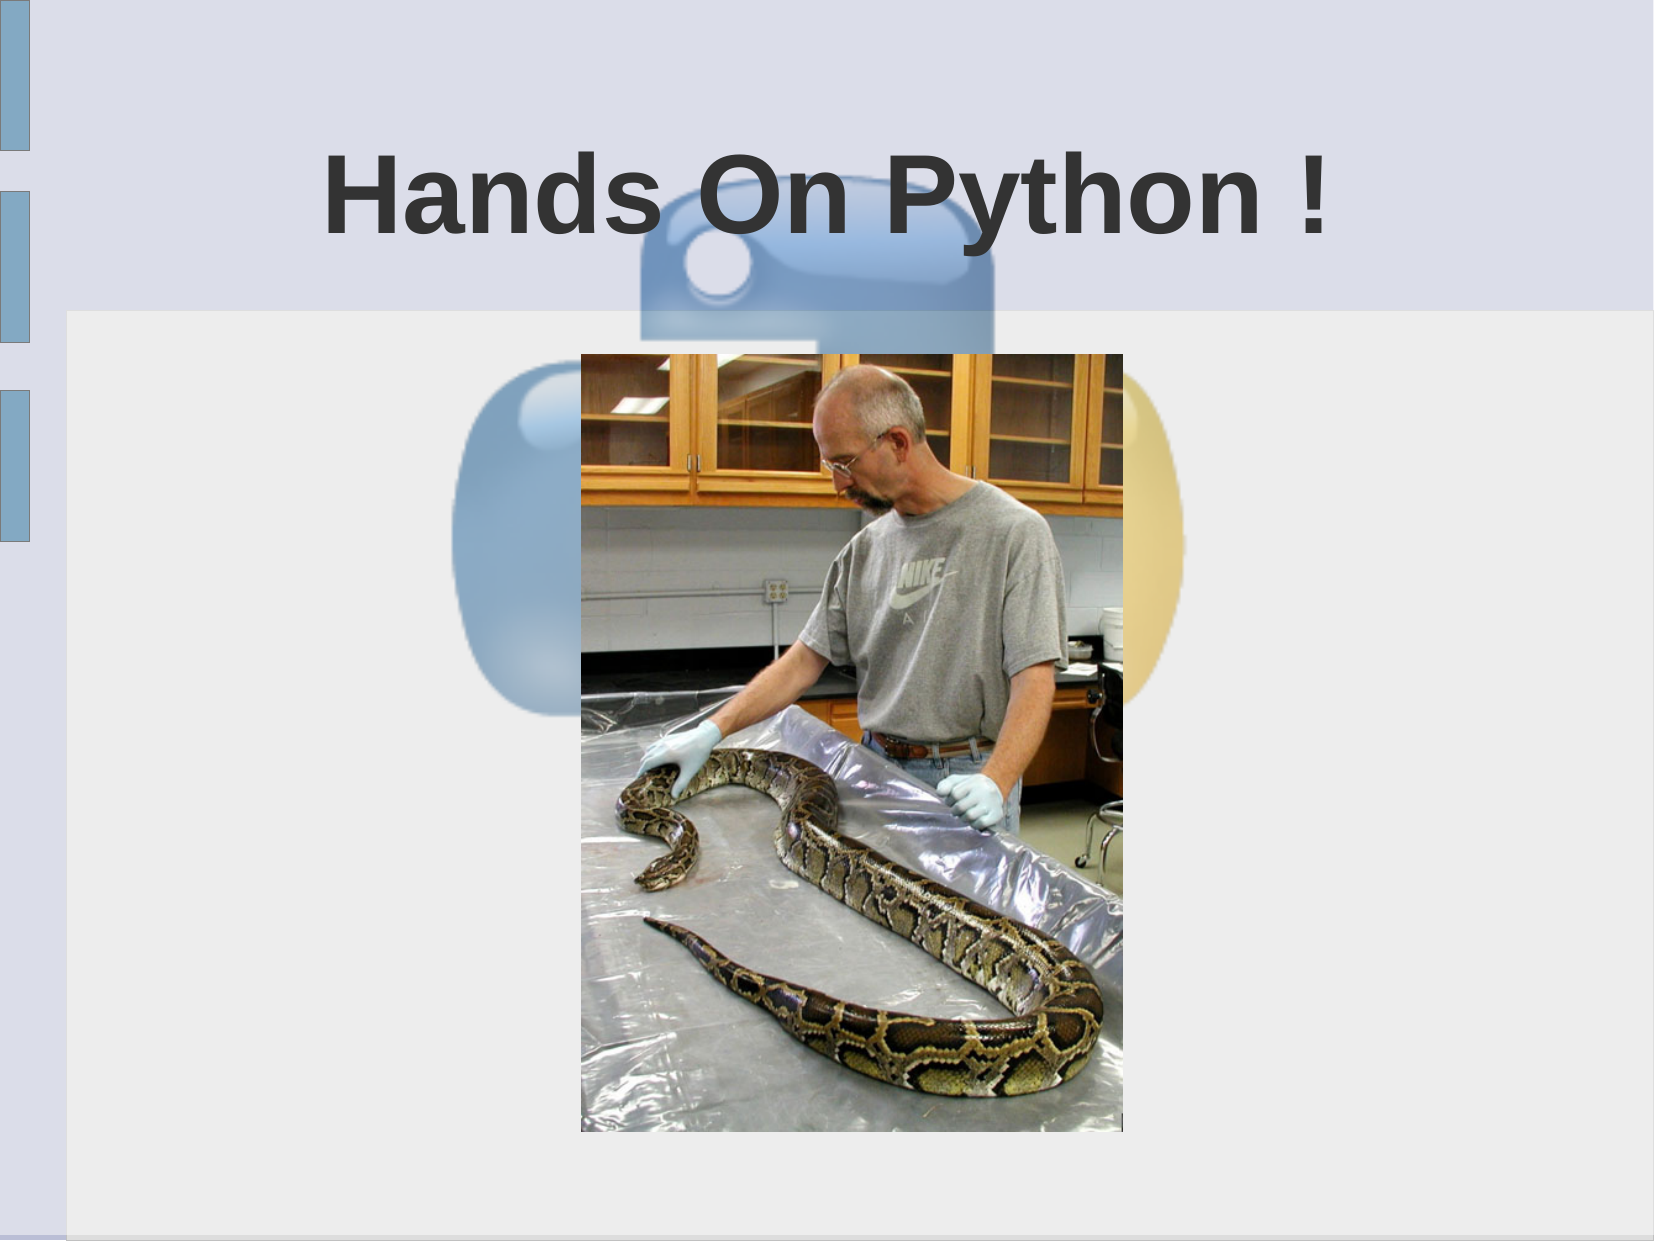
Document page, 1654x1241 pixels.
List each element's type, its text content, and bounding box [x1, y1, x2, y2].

title Hands On Python ! [121, 98, 1534, 291]
picture [0, 0, 1654, 1235]
